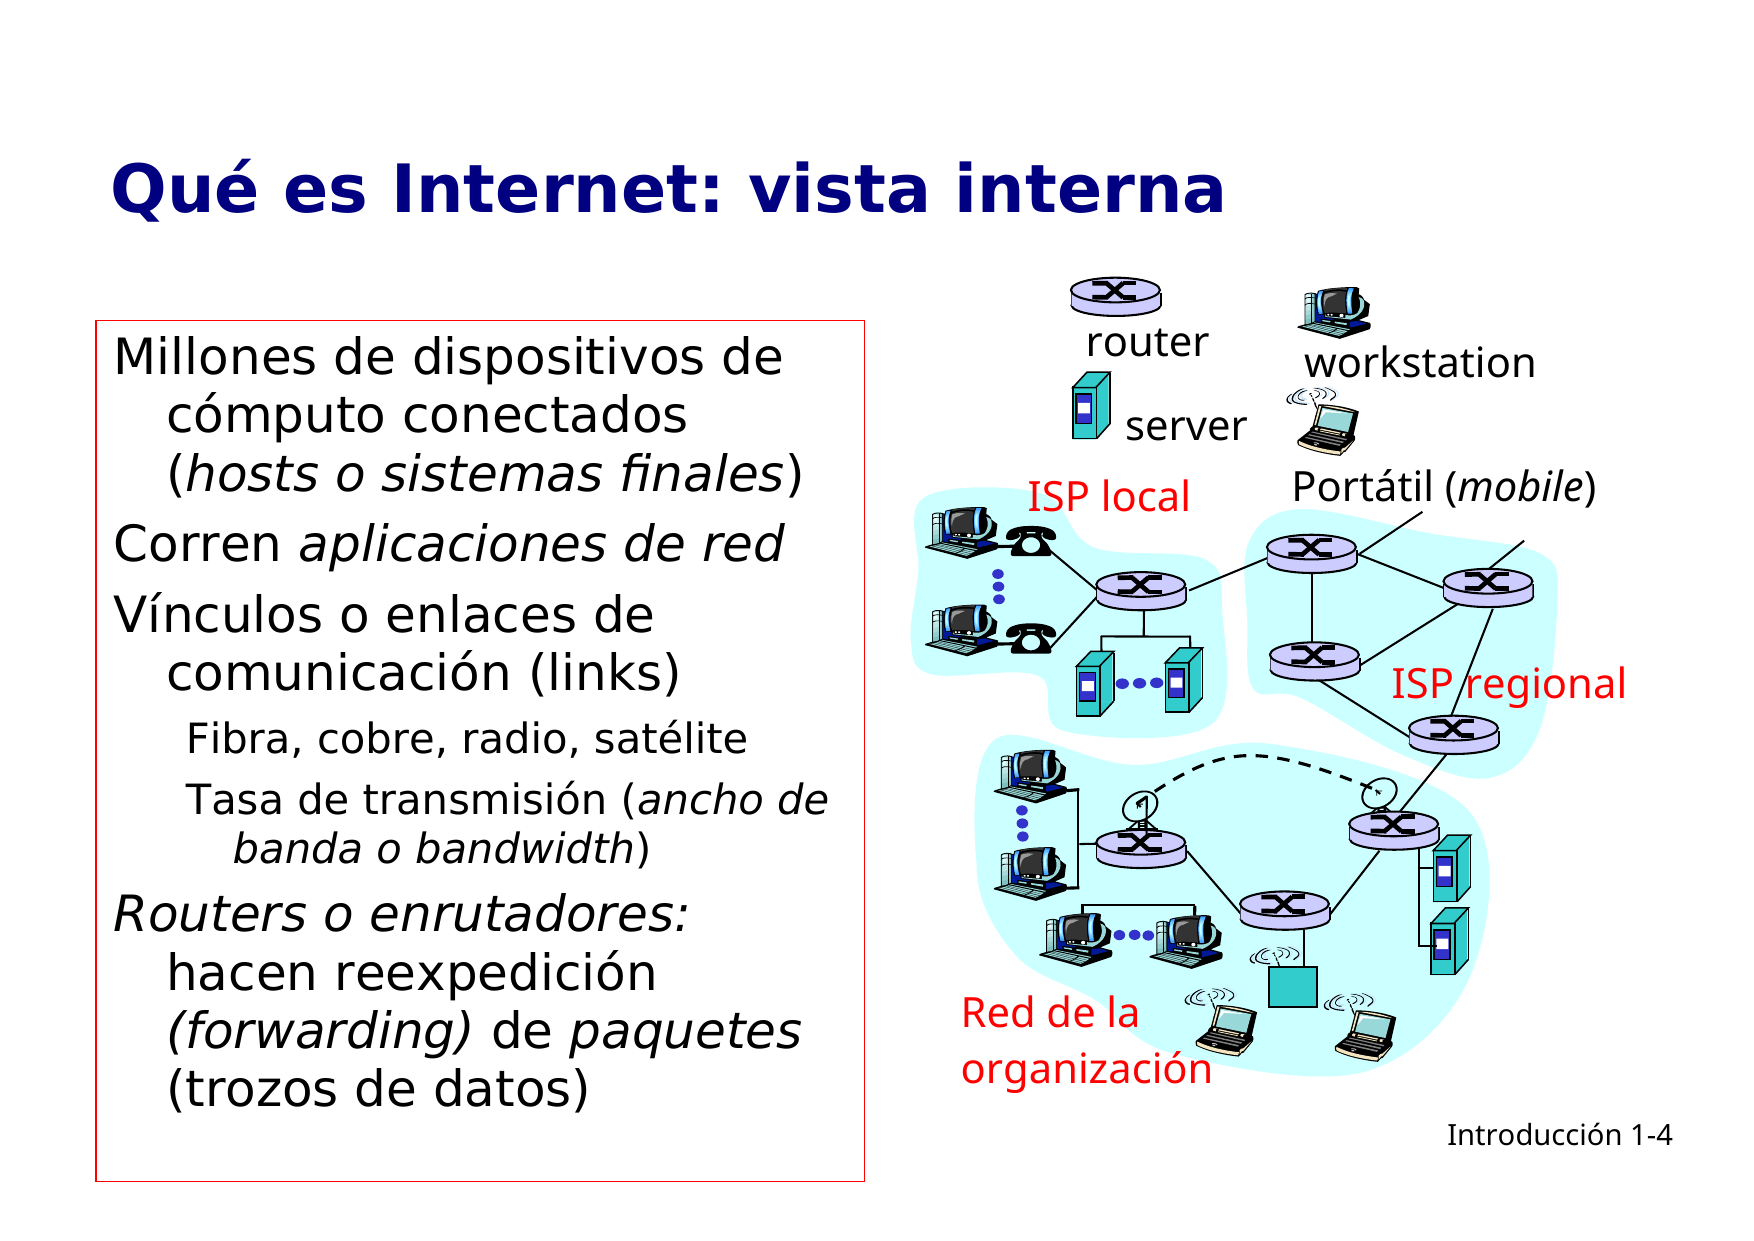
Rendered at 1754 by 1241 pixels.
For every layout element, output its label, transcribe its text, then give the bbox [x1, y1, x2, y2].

text_box server [1110, 388, 1264, 461]
picture [993, 846, 1069, 901]
text_box [1244, 513, 1558, 779]
text_box router [1070, 304, 1225, 377]
picture [1297, 286, 1372, 325]
picture [1006, 525, 1057, 557]
picture [1323, 991, 1397, 1062]
picture [924, 604, 1000, 657]
text_box ISP regional [1376, 646, 1643, 719]
text_box [1269, 966, 1317, 1007]
picture [1229, 945, 1318, 1057]
picture [1149, 914, 1224, 969]
text_box [974, 734, 1490, 1077]
title Qué es Internet: vista interna [96, 78, 1672, 301]
text_box [910, 487, 1228, 739]
picture [1006, 623, 1057, 654]
text_box [1070, 277, 1160, 304]
picture [993, 749, 1069, 804]
text_box workstation [1289, 325, 1552, 398]
text_box Red de la organización [945, 974, 1229, 1105]
text_box Portátil (mobile) [1276, 449, 1612, 522]
picture [1361, 777, 1398, 815]
picture [924, 506, 1000, 559]
picture [1286, 385, 1359, 449]
picture [1039, 912, 1114, 967]
picture [1122, 790, 1159, 830]
text_box [1072, 377, 1109, 440]
list Millones de dispositivos de cómputo conectados (hosts o sistemas finales) Corren aplicaciones de red Vínculos o enlaces de comunicación (links) Fibra, cobre, radio, satélite Tasa de transmisión (ancho de banda o bandwidth) Routers o enrutadores: hacen reexpedición (forwarding) de paquetes (trozos de datos) [96, 320, 865, 1182]
text_box ISP local [1012, 458, 1207, 532]
